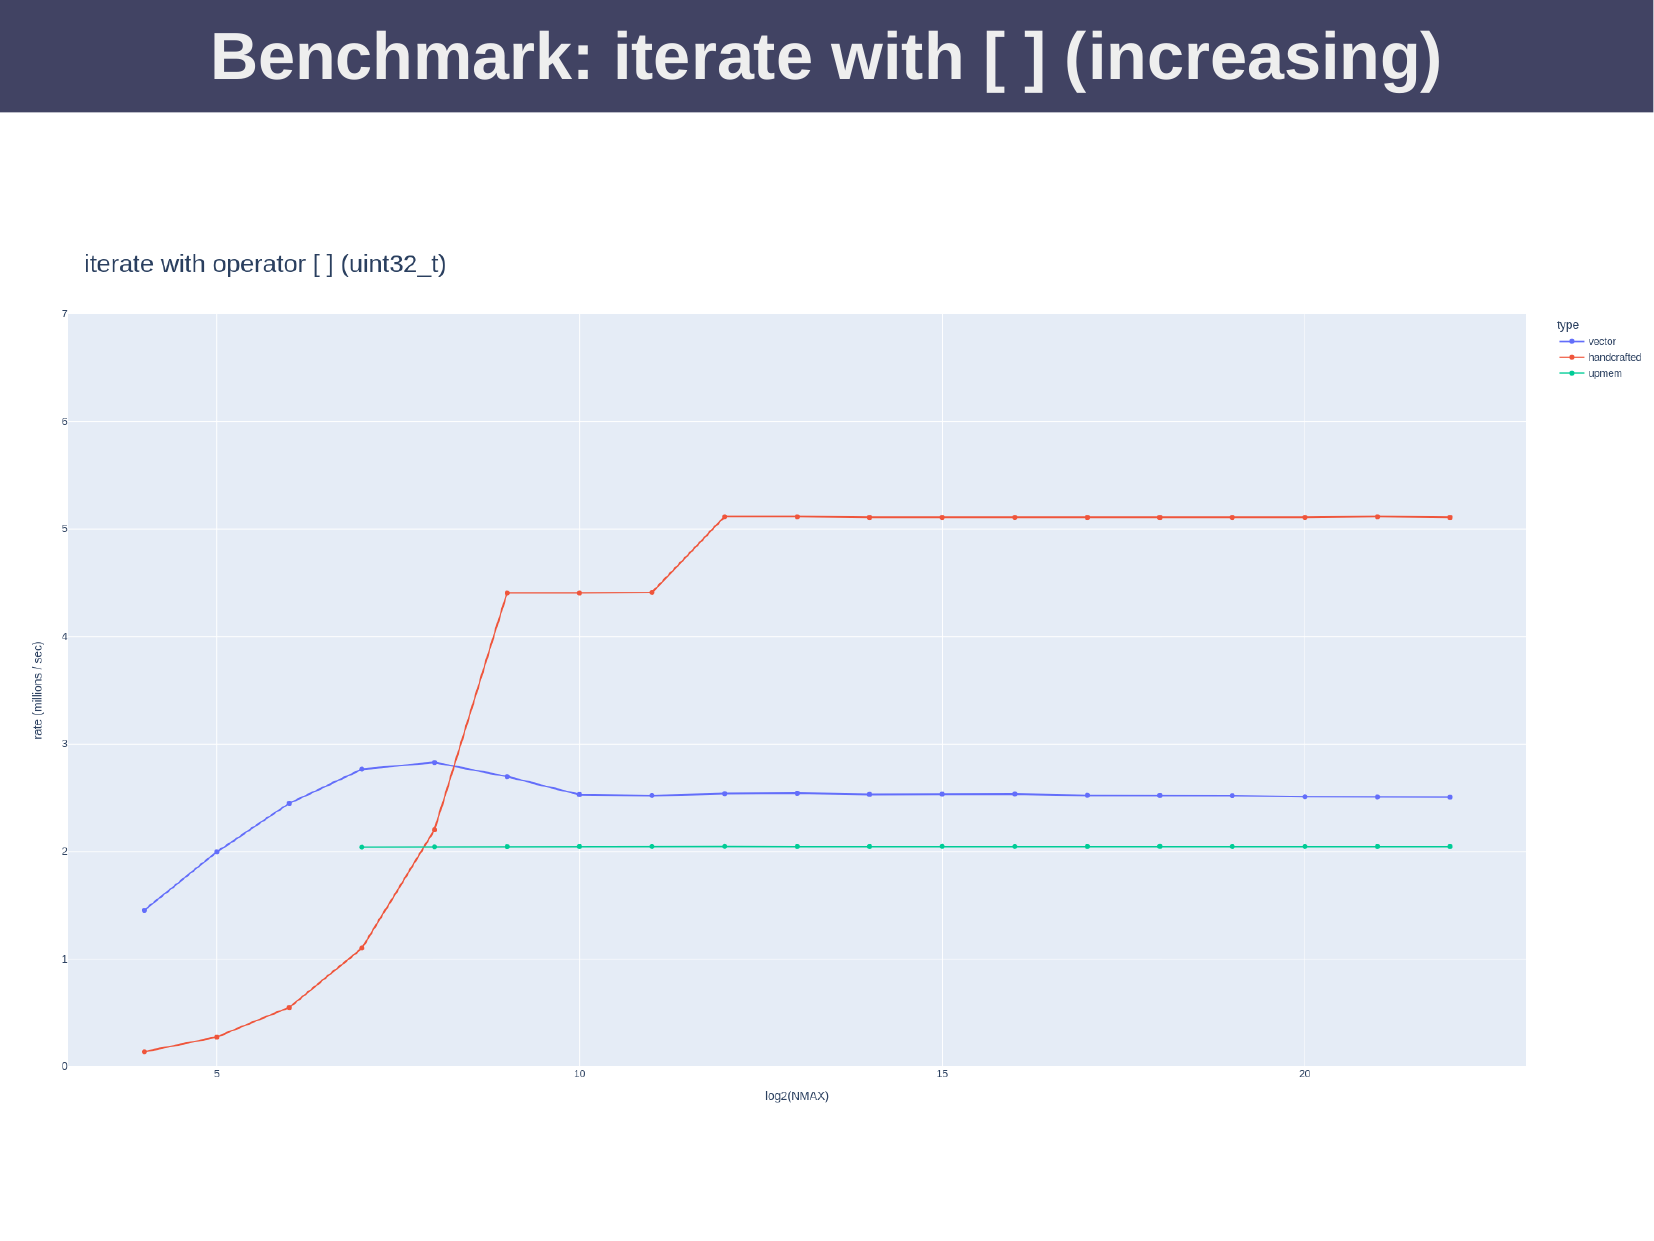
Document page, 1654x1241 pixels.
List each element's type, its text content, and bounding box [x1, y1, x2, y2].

text_box Benchmark: iterate with [ ] (increasing) [0, 0, 1654, 113]
picture [1, 230, 1654, 1133]
